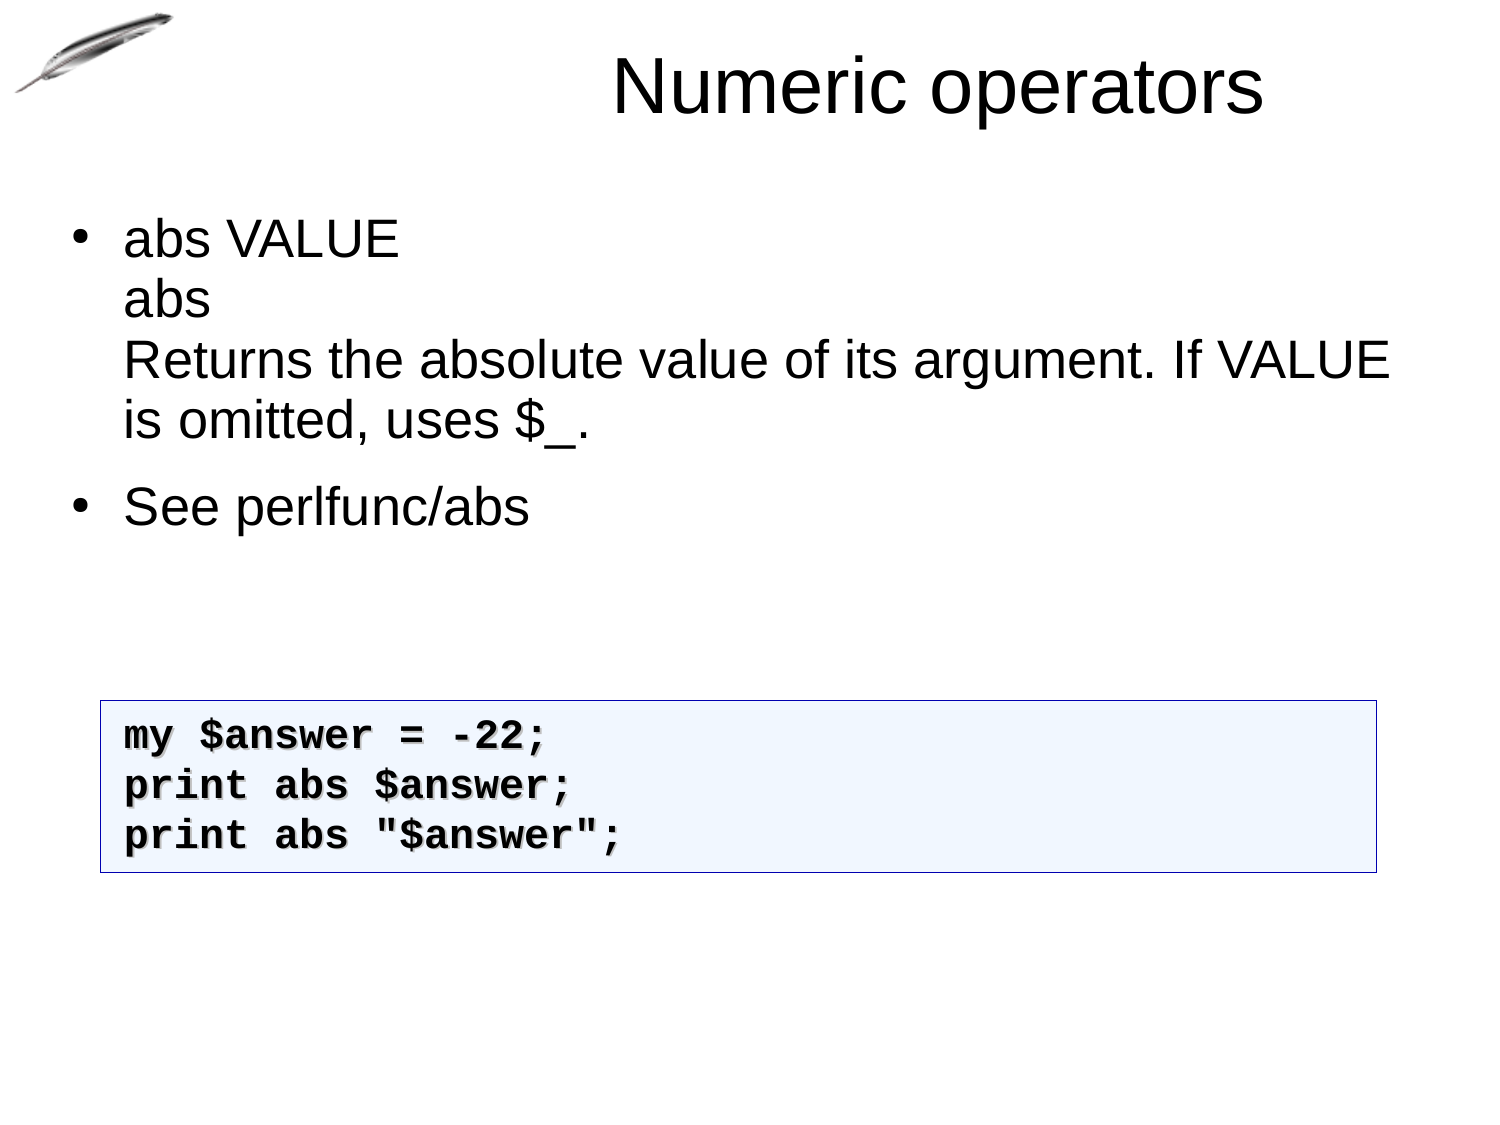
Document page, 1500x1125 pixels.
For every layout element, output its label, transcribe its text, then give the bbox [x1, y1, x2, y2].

title Numeric operators [419, 0, 1459, 176]
list abs VALUE abs Returns the absolute value of its argument. If VALUE is omitted, uses $_. See perlfunc/abs [53, 207, 1447, 1084]
picture [11, 11, 179, 95]
text_box my $answer = -22; print abs $answer; print abs "$answer"; [100, 700, 1377, 873]
